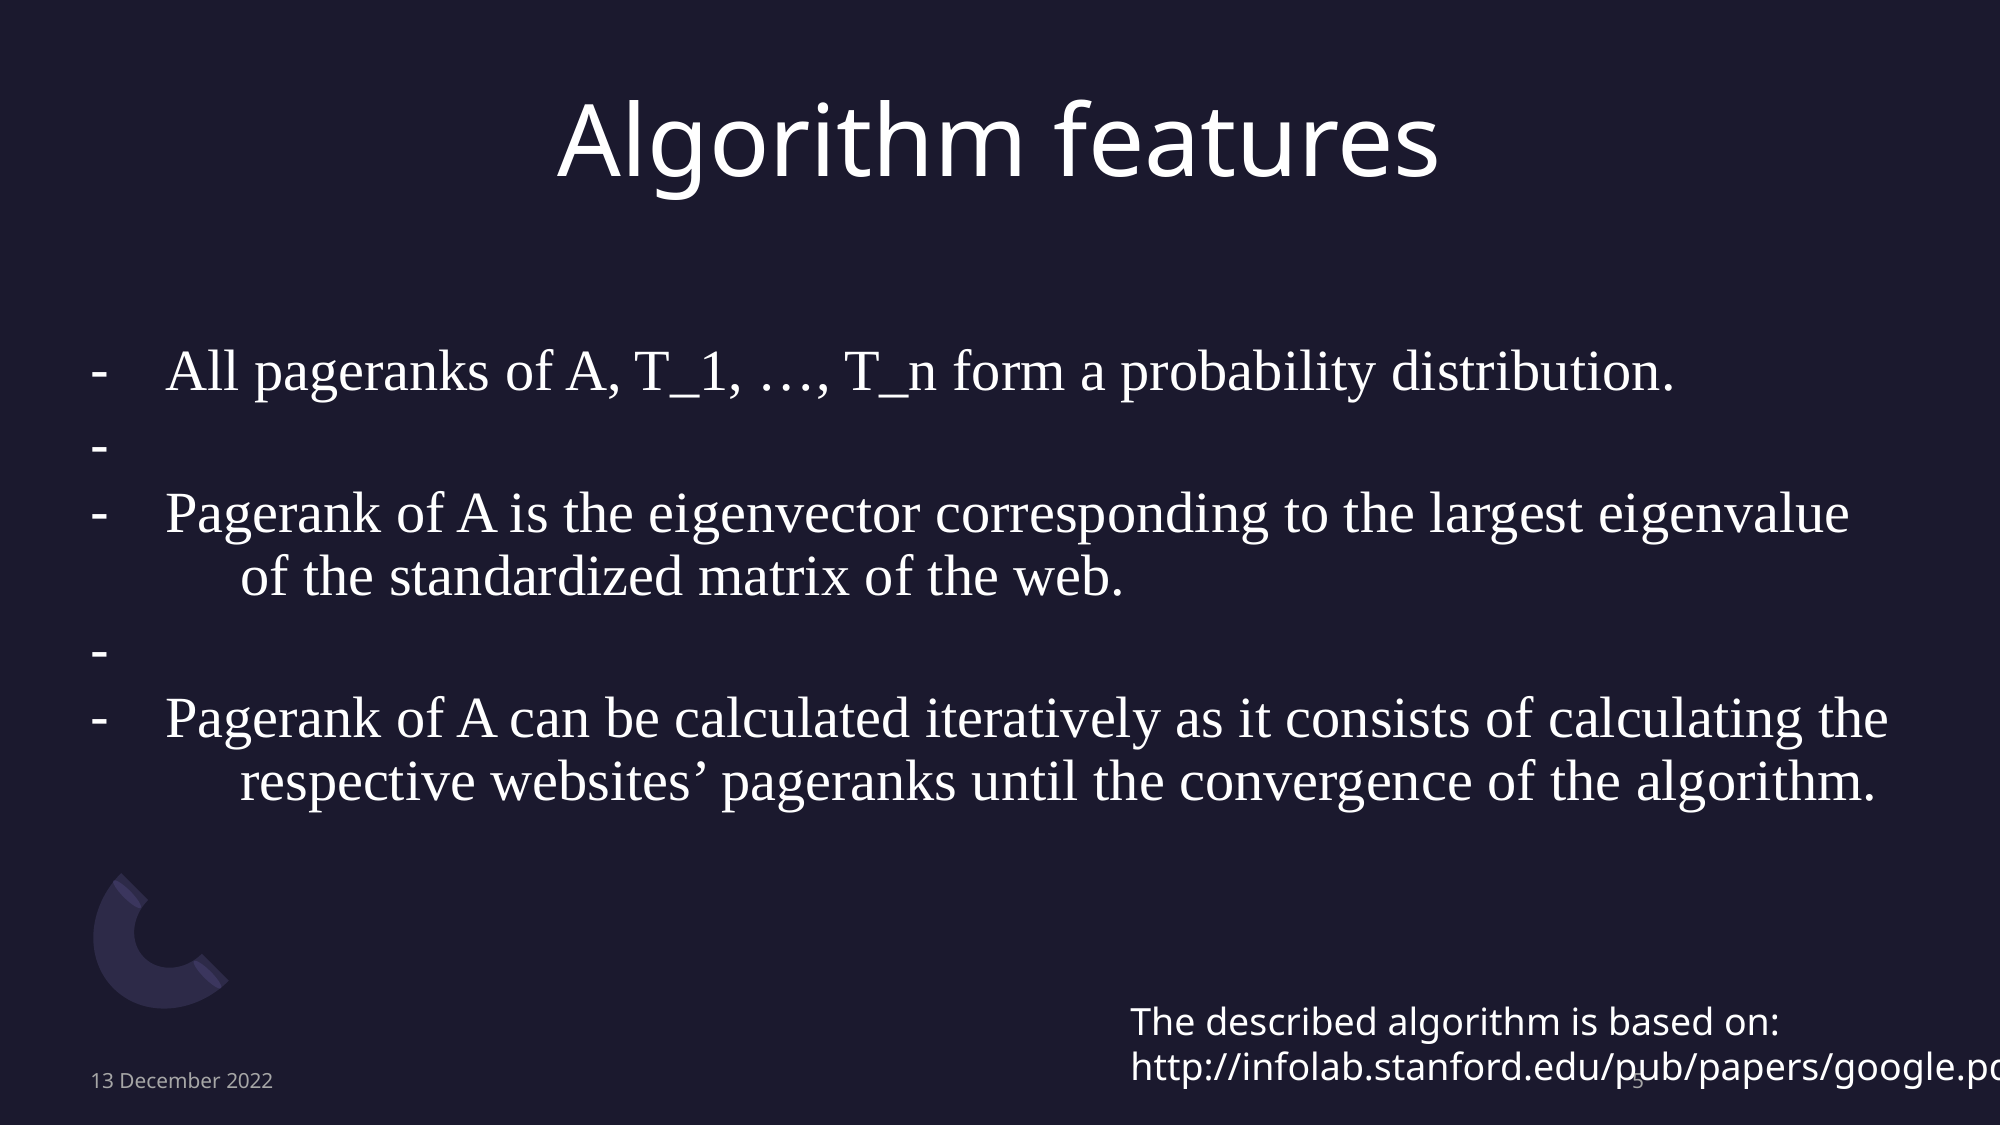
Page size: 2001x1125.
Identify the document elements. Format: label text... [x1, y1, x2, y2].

text_box The described algorithm is based on: http://infolab.stanford.edu/pub/papers/google.pdf [1115, 990, 2000, 1097]
text_box 13 December 2022 [90, 1067, 522, 1093]
title Algorithm features [90, 90, 1910, 309]
text_box All pageranks of A, T_1, …, T_n form a probability distribution. Pagerank of A is the eigenvector corresponding to the largest eigenvalue of the standardized matrix of the web. Pagerank of A can be calculated iteratively as it consists of calculating the respective websites’ pageranks until the convergence of the algorithm. [90, 340, 1910, 723]
